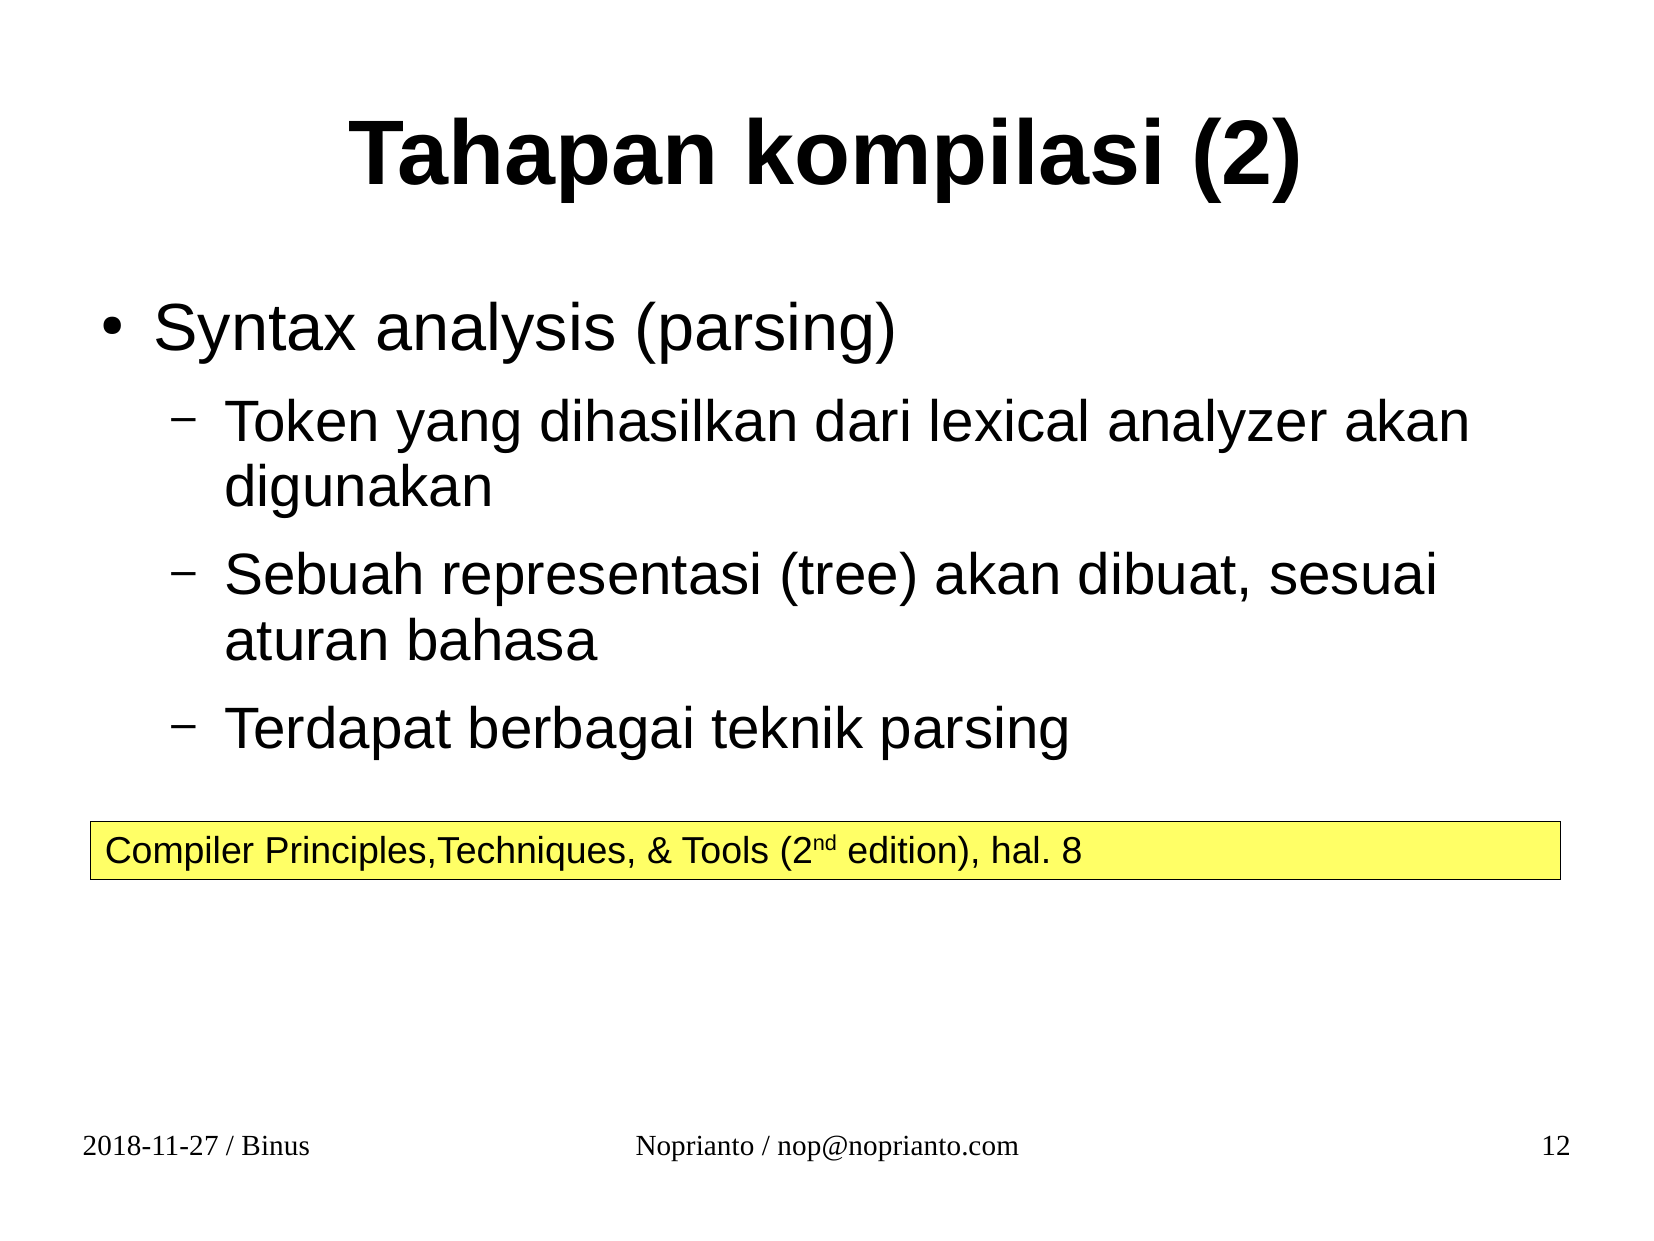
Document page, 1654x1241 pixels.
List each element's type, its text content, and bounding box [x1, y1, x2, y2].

title Tahapan kompilasi (2) [82, 49, 1571, 257]
list Syntax analysis (parsing) Token yang dihasilkan dari lexical analyzer akan digunakan Sebuah representasi (tree) akan dibuat, sesuai aturan bahasa Terdapat berbagai teknik parsing [82, 290, 1571, 1010]
text_box Compiler Principles,Techniques, & Tools (2nd edition), hal. 8 [90, 821, 1561, 880]
